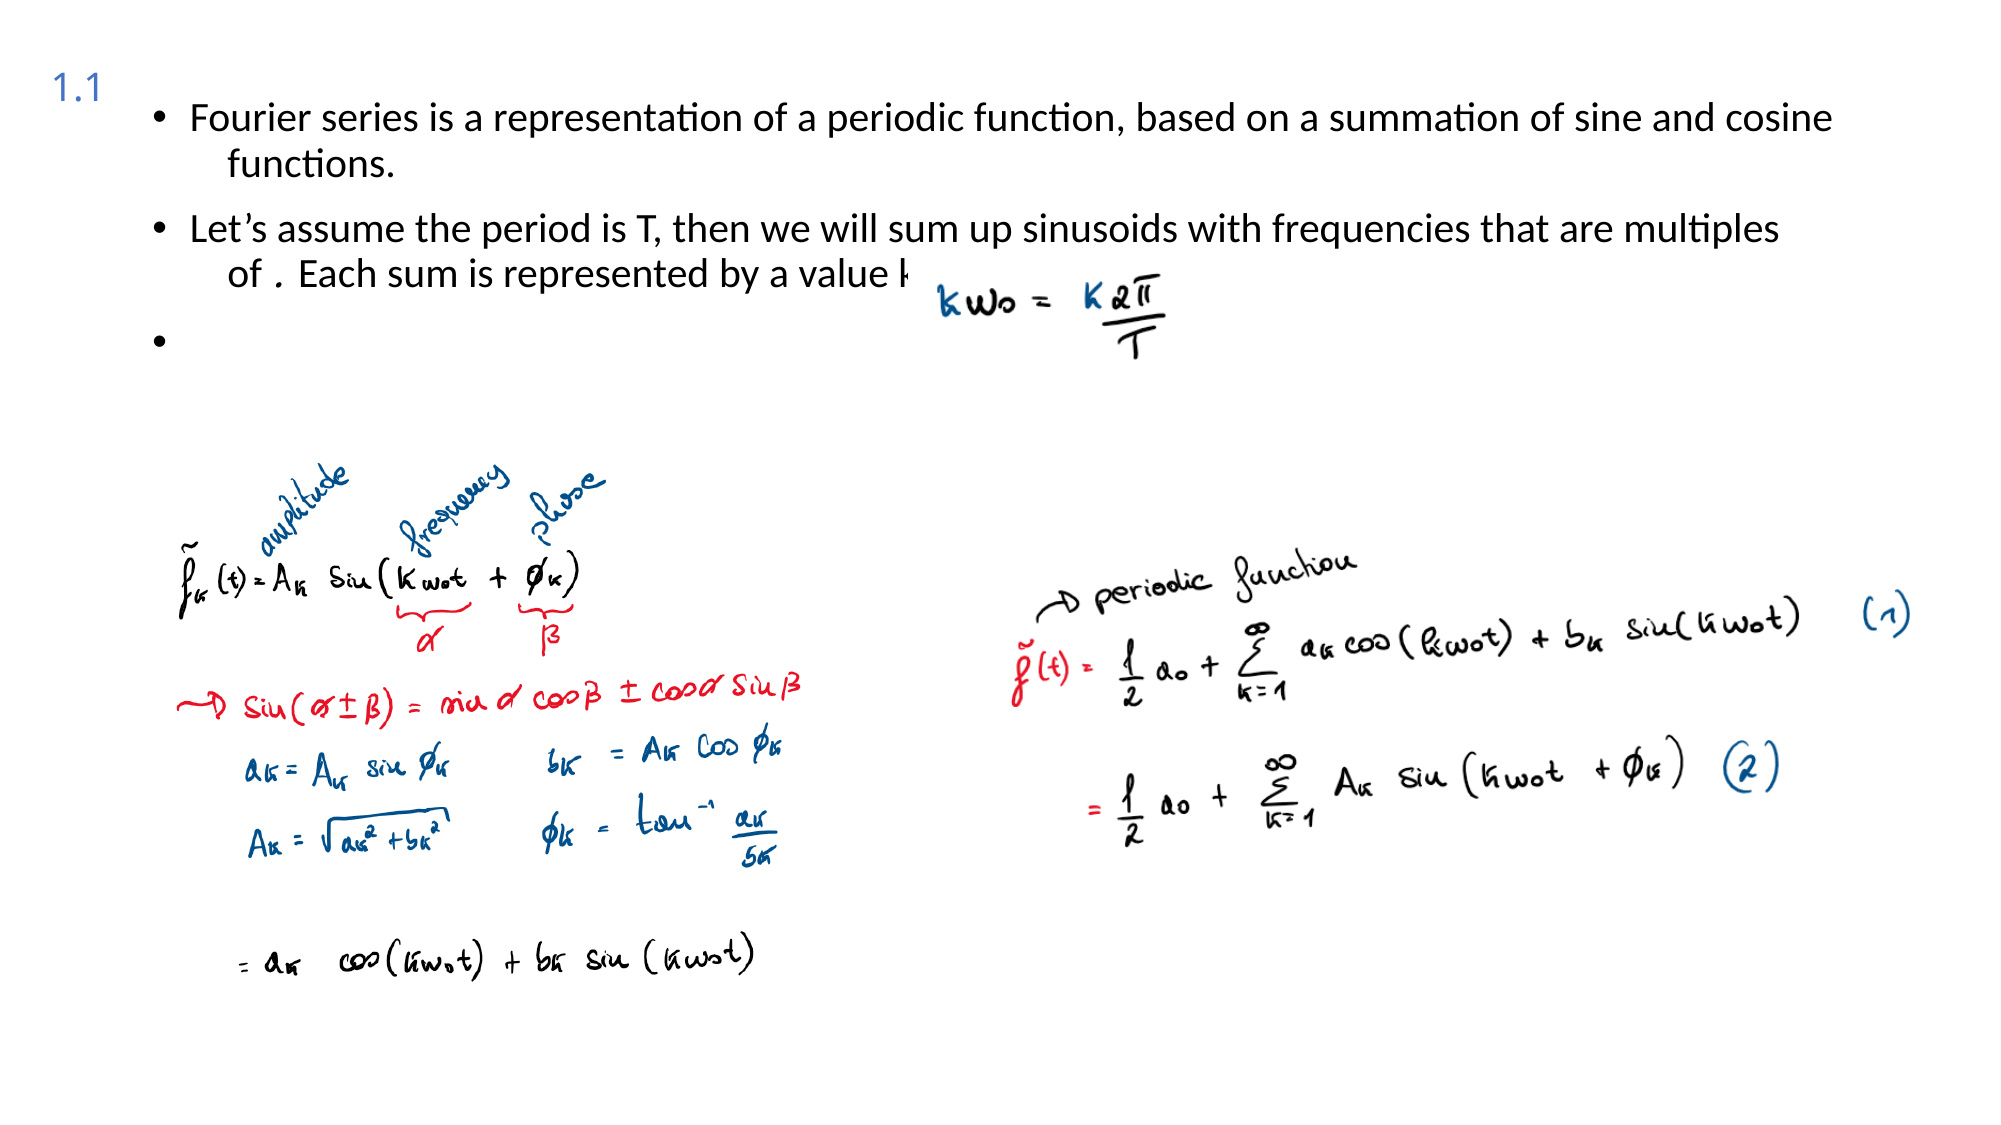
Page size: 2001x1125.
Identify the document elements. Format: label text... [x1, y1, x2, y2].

picture [908, 253, 1182, 374]
picture [137, 456, 808, 987]
picture [996, 539, 1926, 860]
list Fourier series is a representation of a periodic function, based on a summation of sine and cosine functions. Let’s assume the period is T, then we will sum up sinusoids with frequencies that are multiples of . Each sum is represented by a value k. [137, 88, 1863, 1015]
text_box 1.1 [35, 46, 129, 131]
